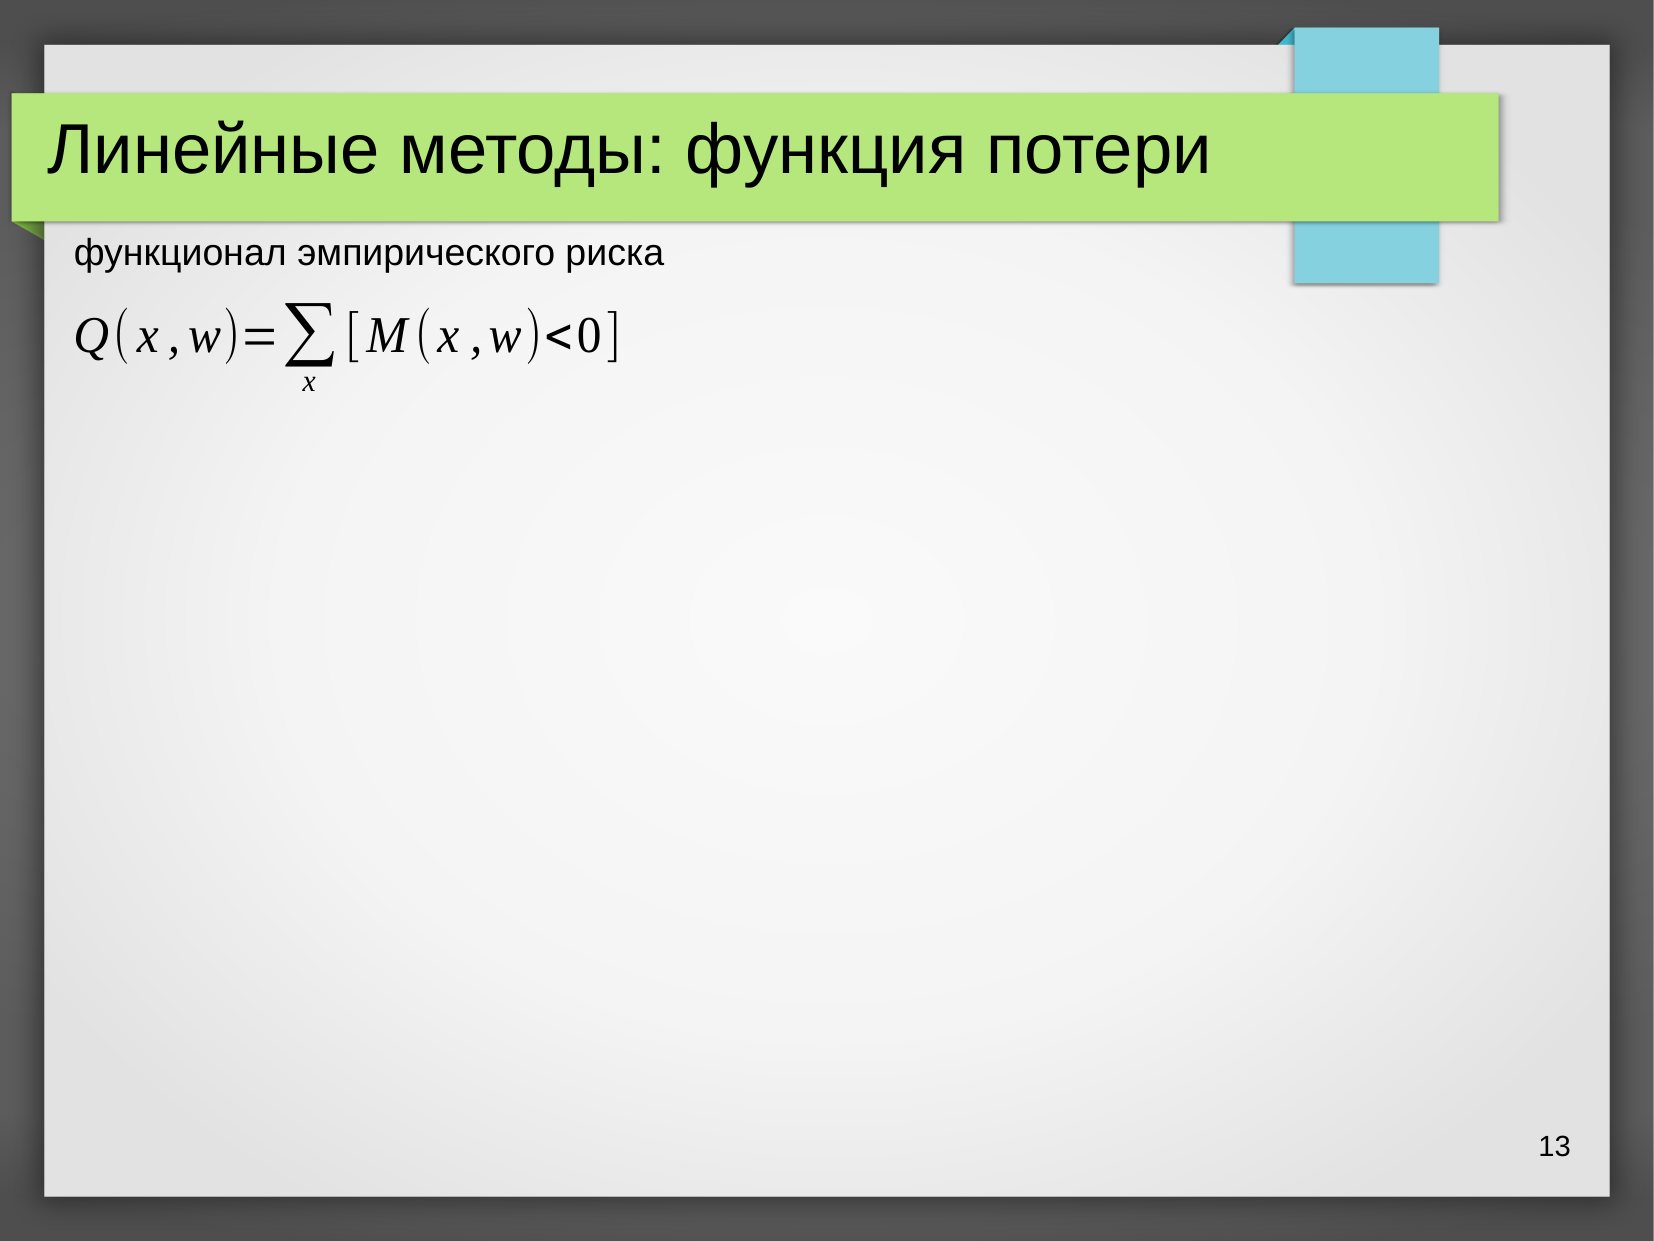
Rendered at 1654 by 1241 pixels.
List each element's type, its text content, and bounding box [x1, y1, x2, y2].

picture [0, 0, 1654, 1241]
text_box функционал эмпирического риска [59, 224, 697, 284]
title Линейные методы: функция потери [47, 109, 1501, 189]
chart [67, 299, 626, 402]
